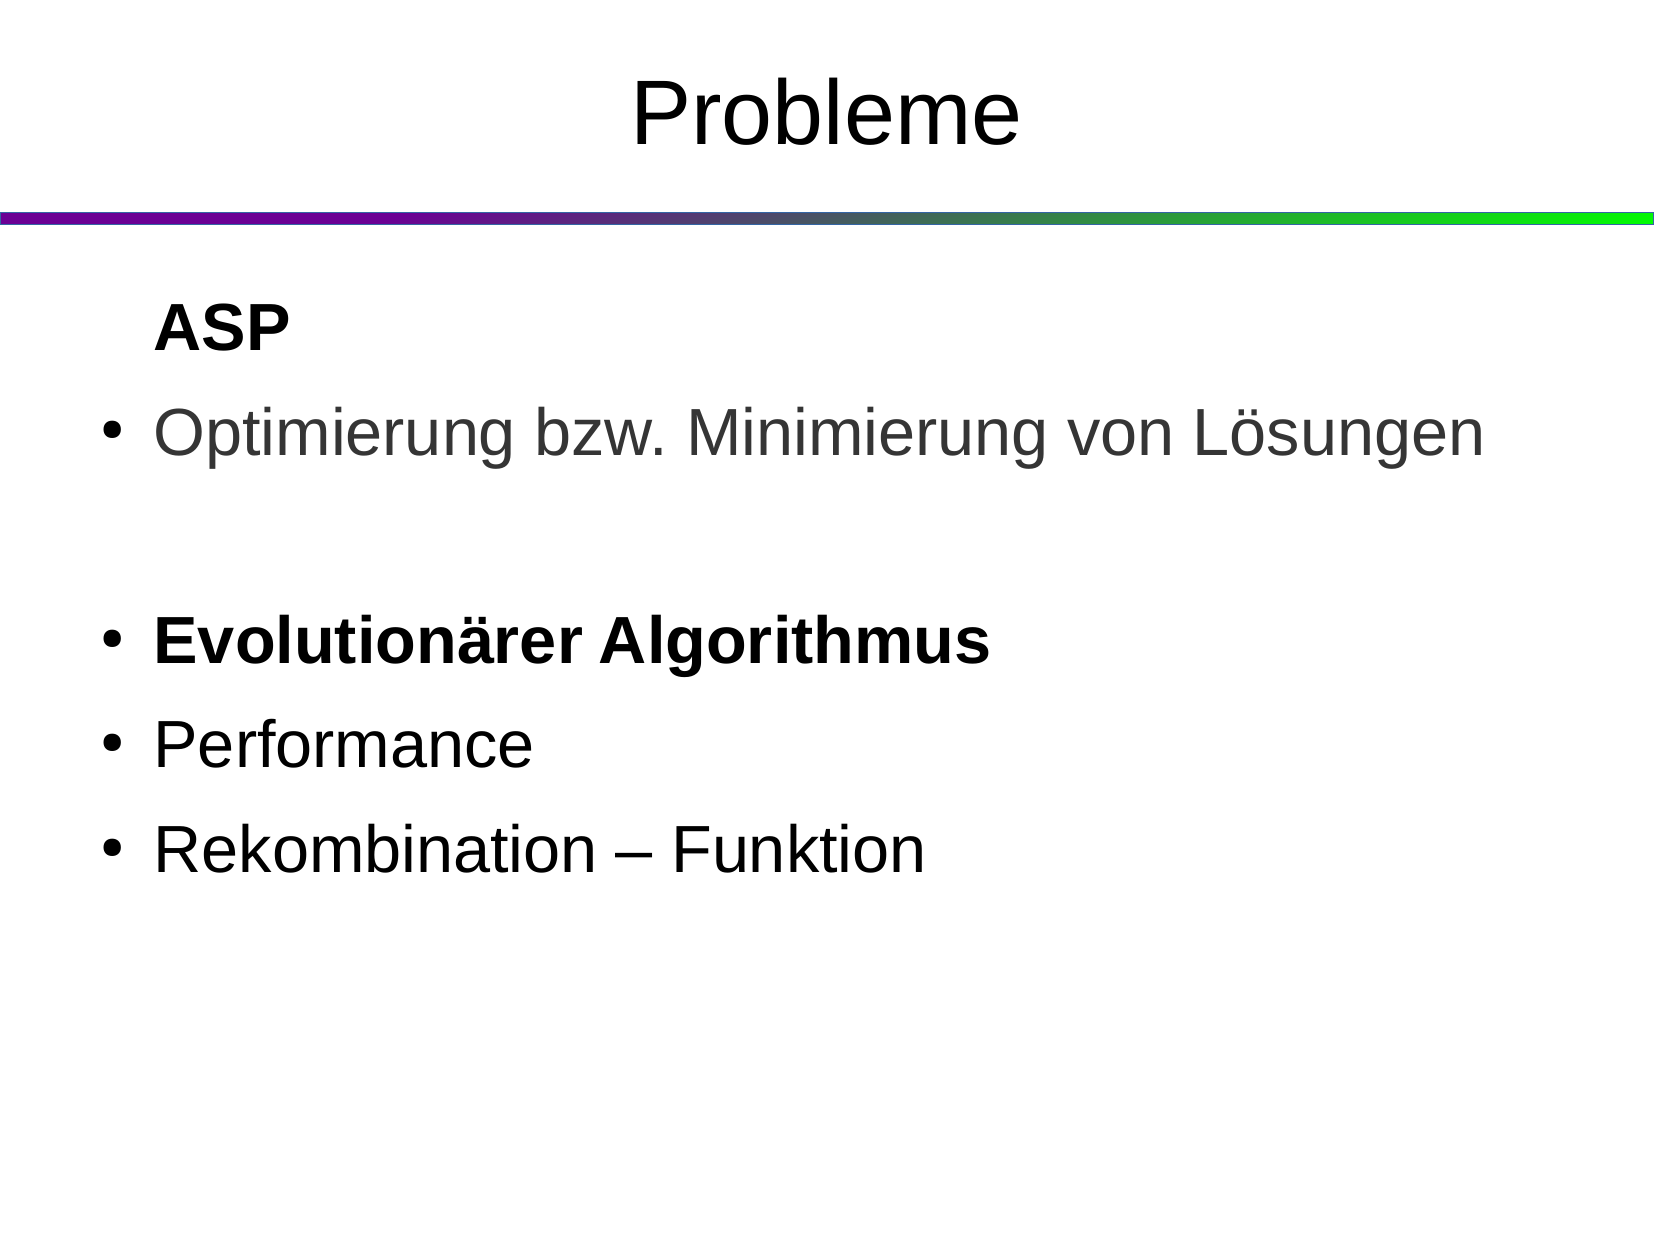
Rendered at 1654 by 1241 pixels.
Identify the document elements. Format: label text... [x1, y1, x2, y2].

list ASP Optimierung bzw. Minimierung von Lösungen Evolutionärer Algorithmus Performance Rekombination – Funktion [82, 290, 1571, 1010]
title Probleme [82, 49, 1571, 178]
